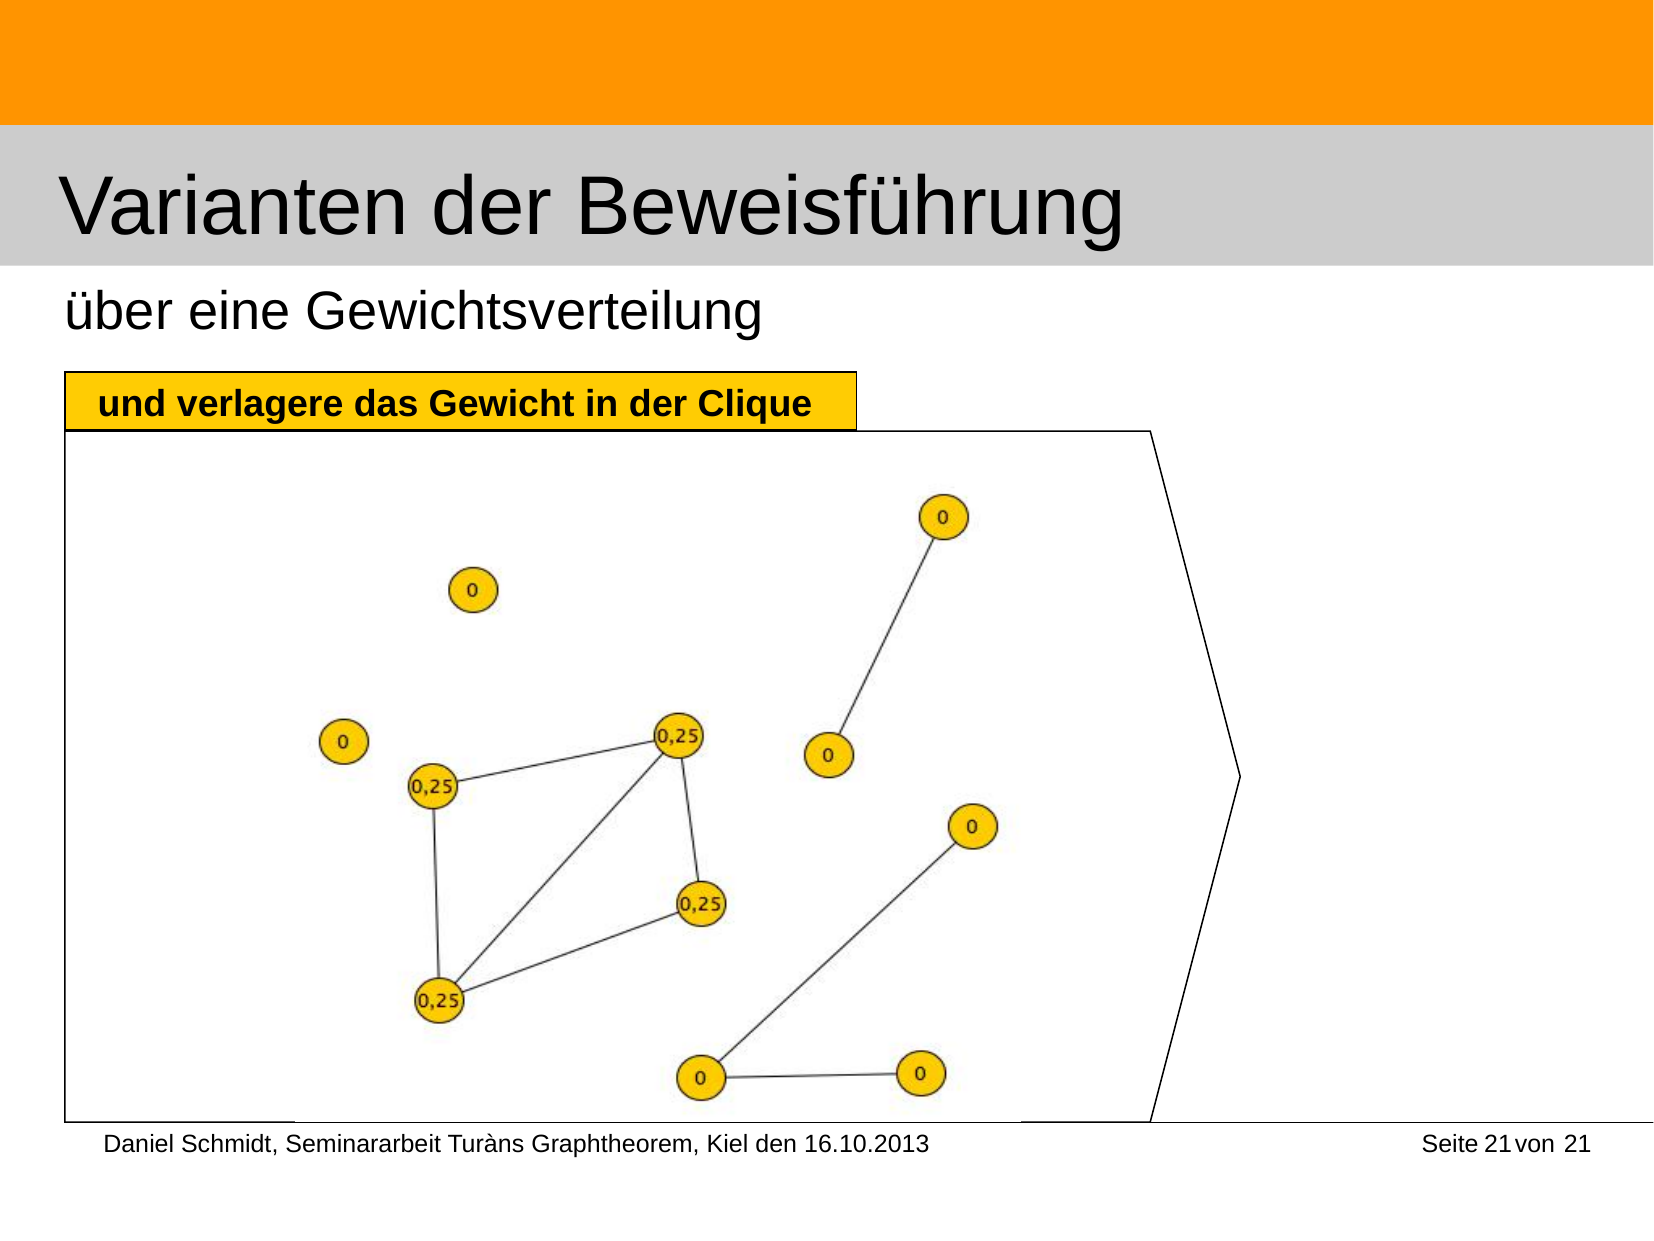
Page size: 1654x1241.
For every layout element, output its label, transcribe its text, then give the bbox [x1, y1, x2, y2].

title über eine Gewichtsverteilung [56, 238, 1365, 349]
text_box Seite [1406, 1122, 1469, 1165]
title Varianten der Beweisführung [50, 143, 1359, 260]
text_box 21 [1549, 1121, 1654, 1193]
text_box [64, 431, 1241, 1123]
text_box <Nummer> [1469, 1122, 1549, 1165]
text_box und verlagere das Gewicht in der Clique [64, 372, 857, 430]
text_box Daniel Schmidt, Seminararbeit Turàns Graphtheorem, Kiel den 16.10.2013 [88, 1122, 975, 1165]
picture [295, 472, 1021, 1123]
